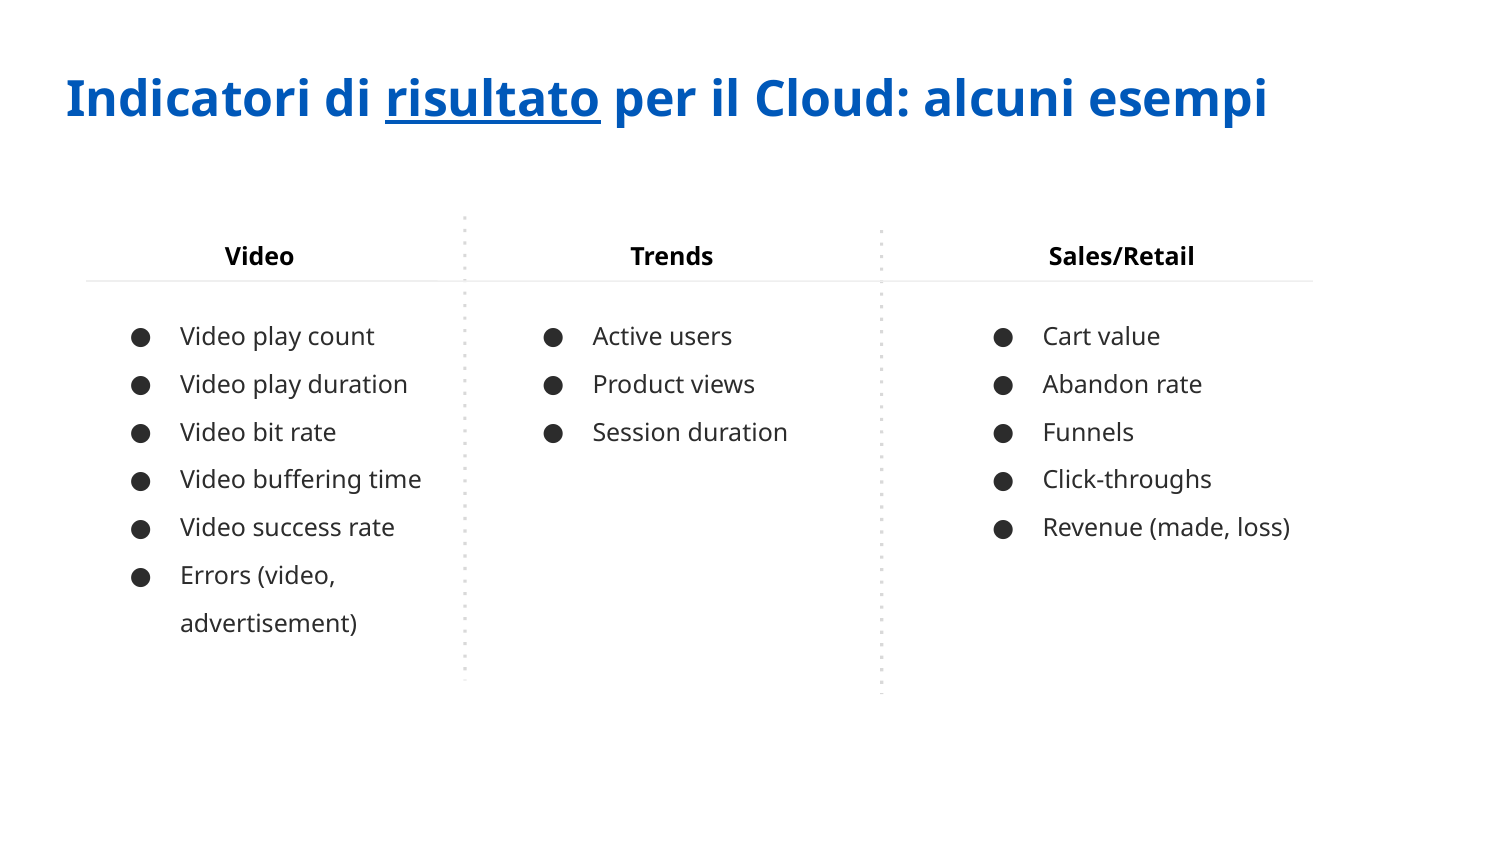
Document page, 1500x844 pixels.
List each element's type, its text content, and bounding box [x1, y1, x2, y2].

text_box Sales/Retail [970, 282, 1274, 287]
text_box Cart value Abandon rate Funnels Click-throughs Revenue (made, loss) [952, 287, 1389, 694]
text_box Video [108, 210, 411, 280]
text_box Video [108, 282, 411, 287]
text_box Trends [520, 210, 824, 280]
text_box Trends [520, 282, 824, 287]
text_box Video play count Video play duration Video bit rate Video buffering time Video success rate Errors (video, advertisement) [90, 287, 456, 694]
text_box Sales/Retail [970, 210, 1274, 280]
title Indicatori di risultato per il Cloud: alcuni esempi [51, 51, 1449, 146]
text_box Active users Product views Session duration [502, 287, 868, 694]
